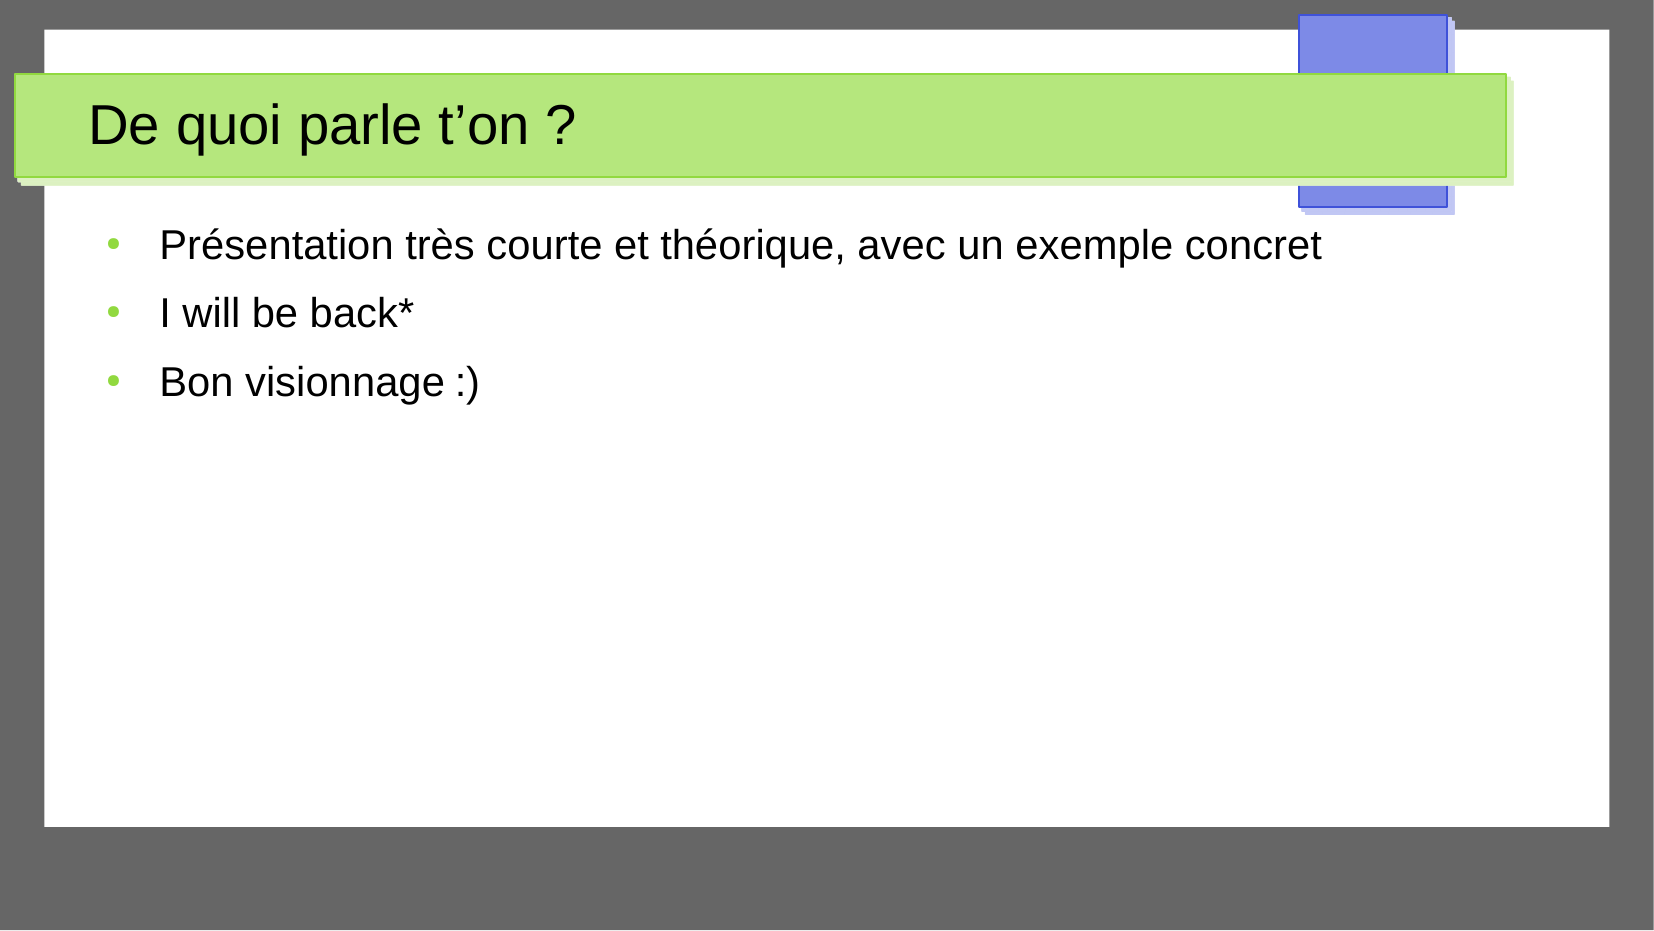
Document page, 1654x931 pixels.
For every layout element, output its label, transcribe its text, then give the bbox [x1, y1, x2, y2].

list Présentation très courte et théorique, avec un exemple concret I will be back* Bon visionnage :) [88, 221, 1565, 813]
title De quoi parle t’on ? [88, 73, 1506, 178]
